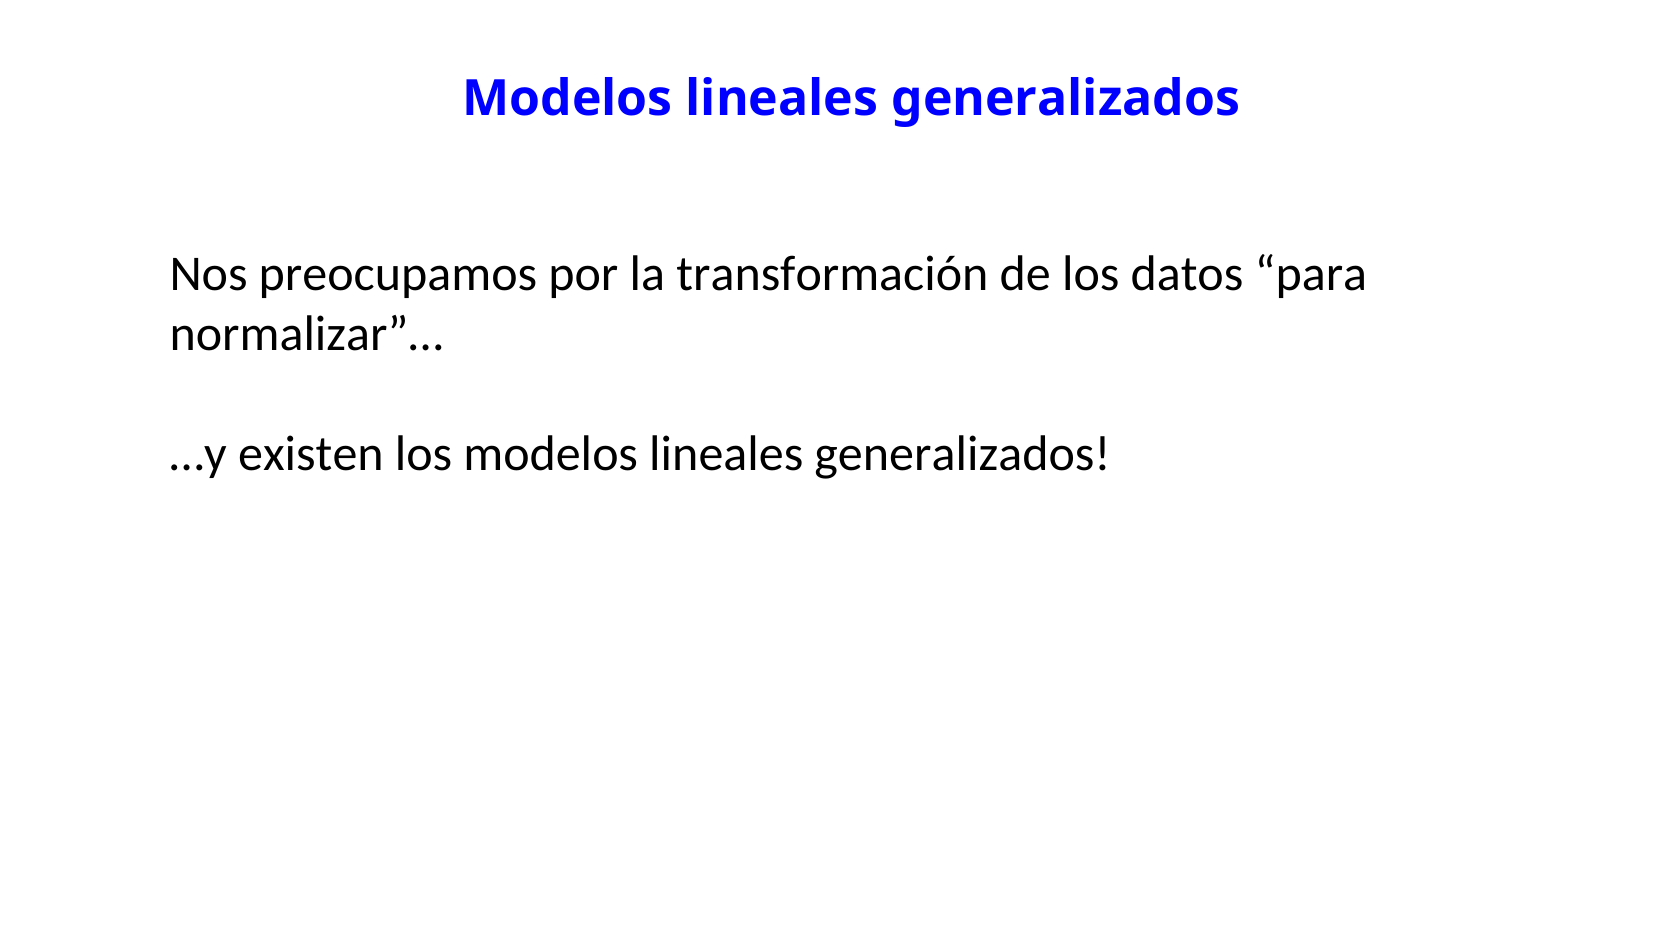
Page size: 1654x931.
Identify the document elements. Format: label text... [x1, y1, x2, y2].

text_box Modelos lineales generalizados [447, 57, 1256, 134]
text_box Nos preocupamos por la transformación de los datos “para normalizar”… …y existen los modelos lineales generalizados! [154, 232, 1482, 488]
